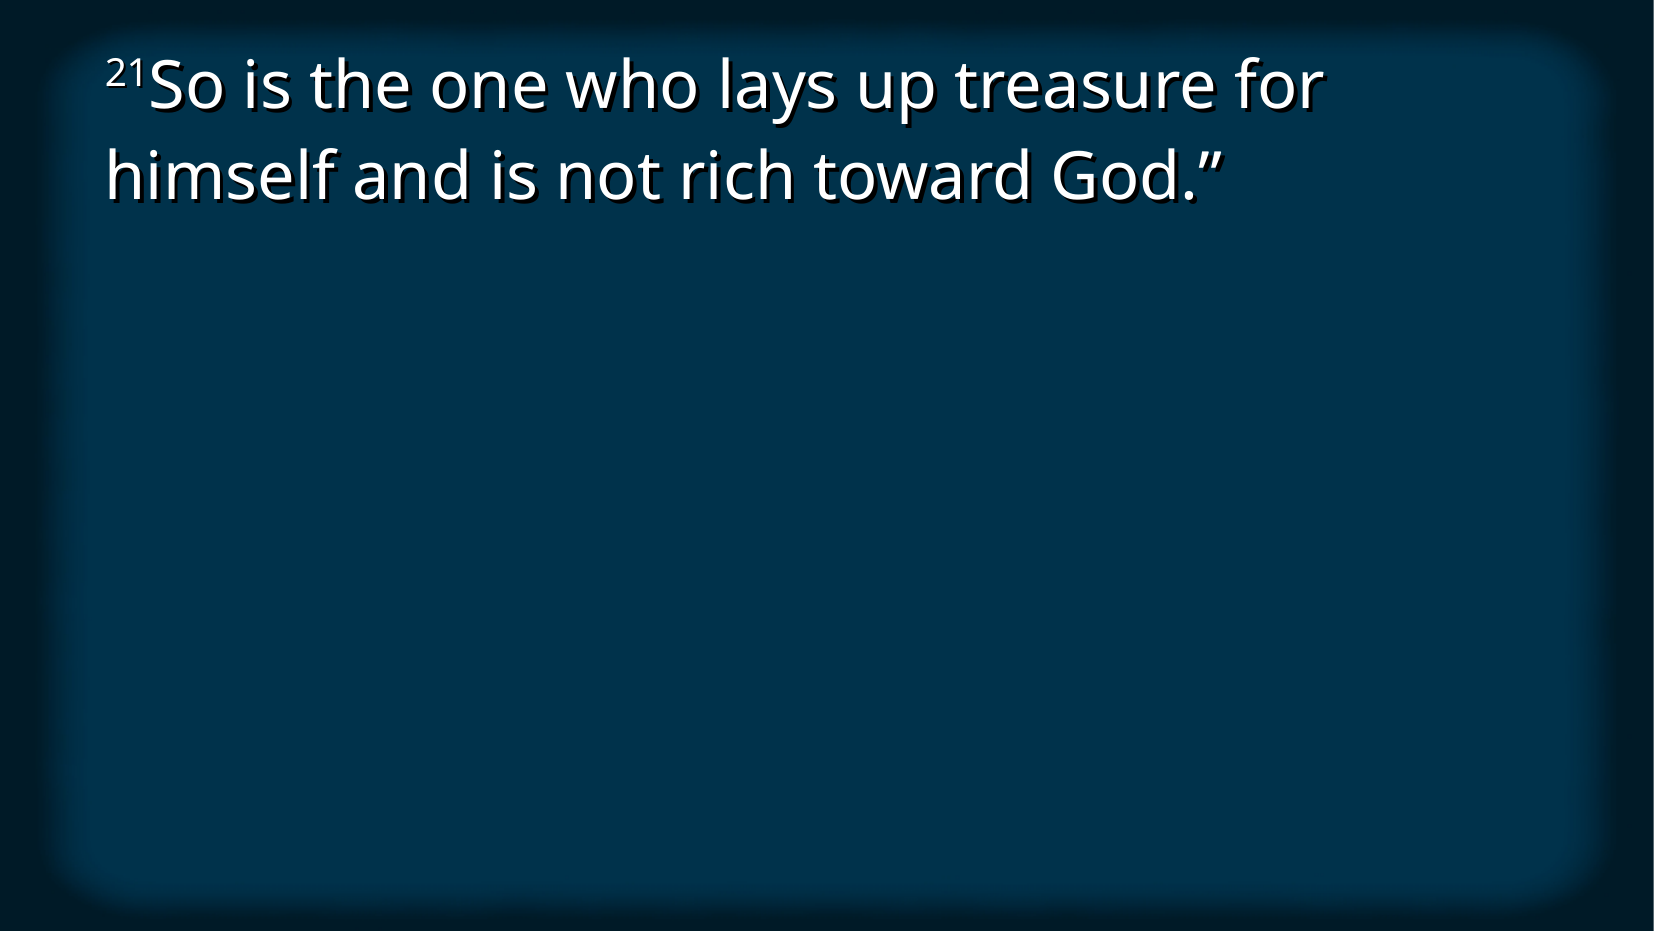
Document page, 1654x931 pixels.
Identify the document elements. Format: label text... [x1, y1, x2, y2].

picture [0, 0, 1654, 931]
text_box 21So is the one who lays up treasure for himself and is not rich toward God.” [90, 30, 1576, 223]
